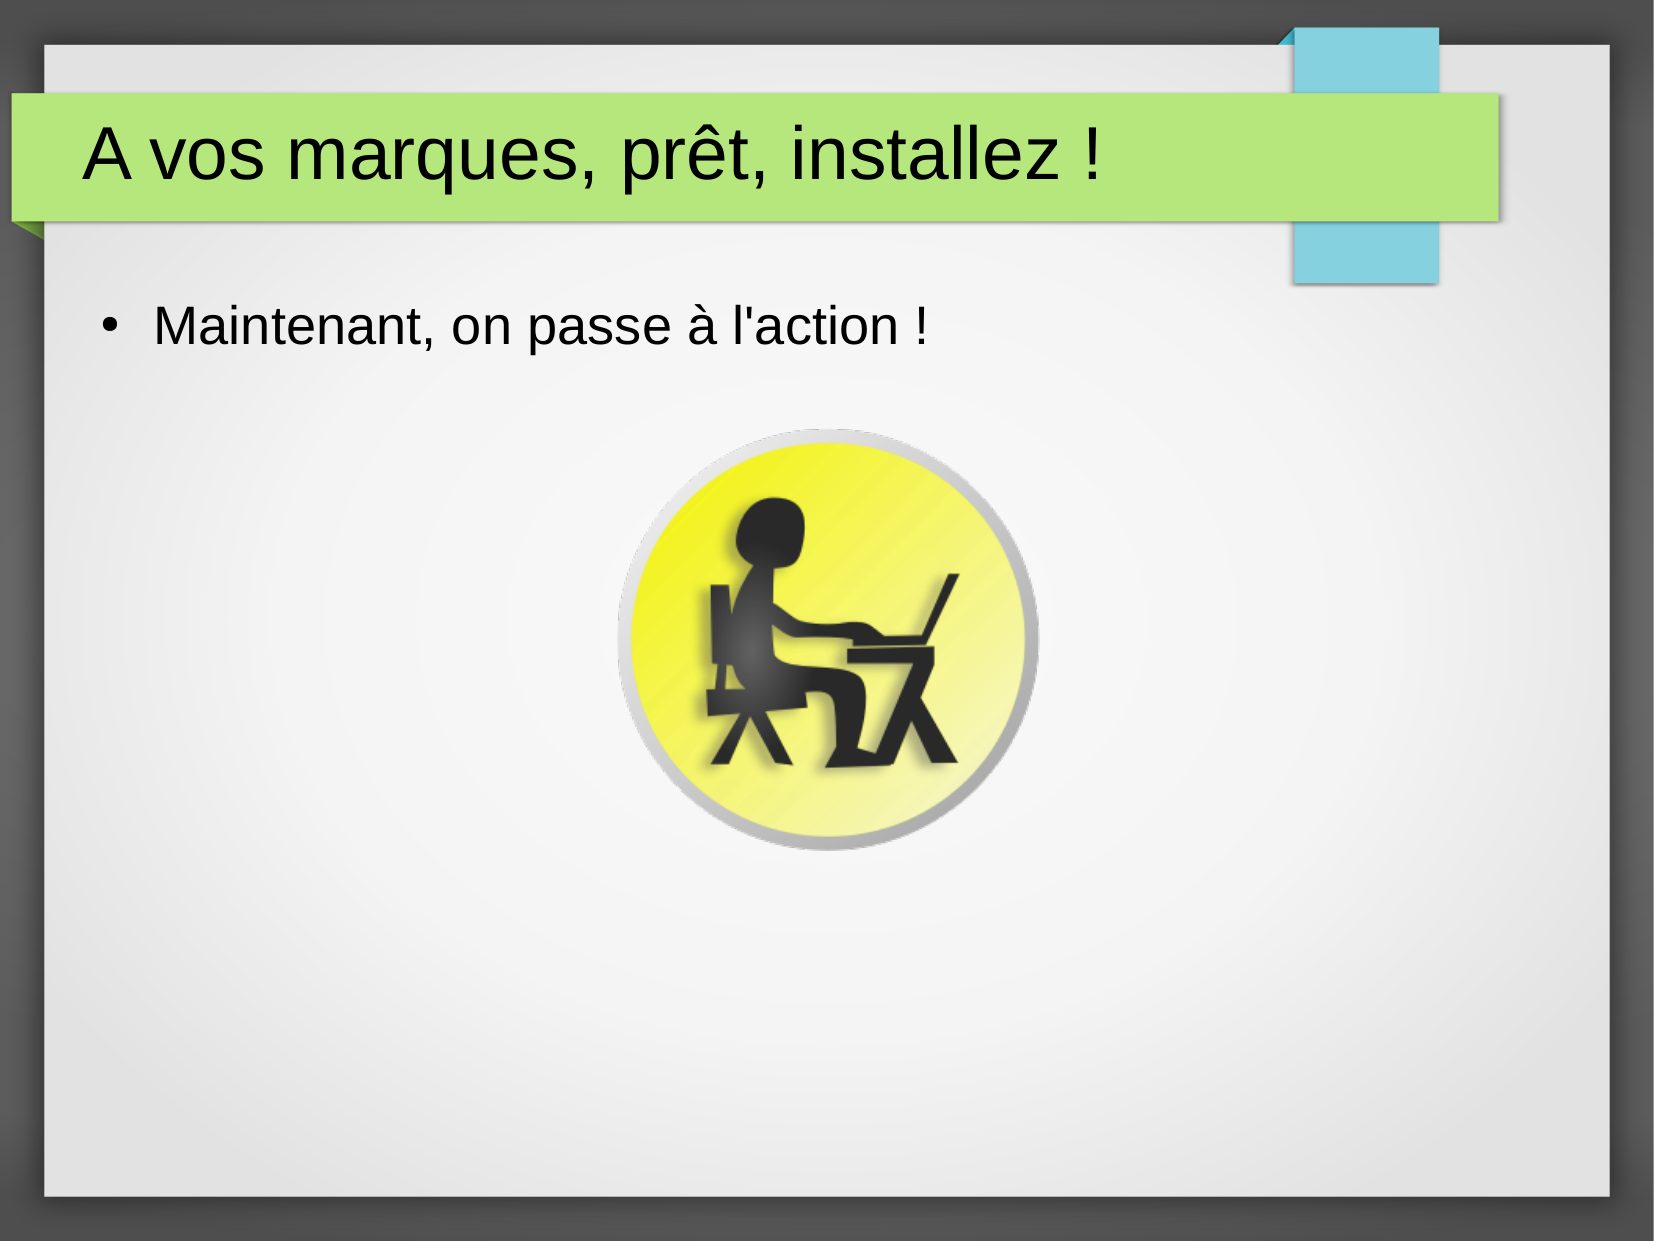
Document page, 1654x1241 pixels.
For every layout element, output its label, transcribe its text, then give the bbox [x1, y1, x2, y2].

list Maintenant, on passe à l'action ! [82, 295, 1571, 1015]
title A vos marques, prêt, installez ! [82, 94, 1264, 213]
picture [0, 0, 1654, 1241]
